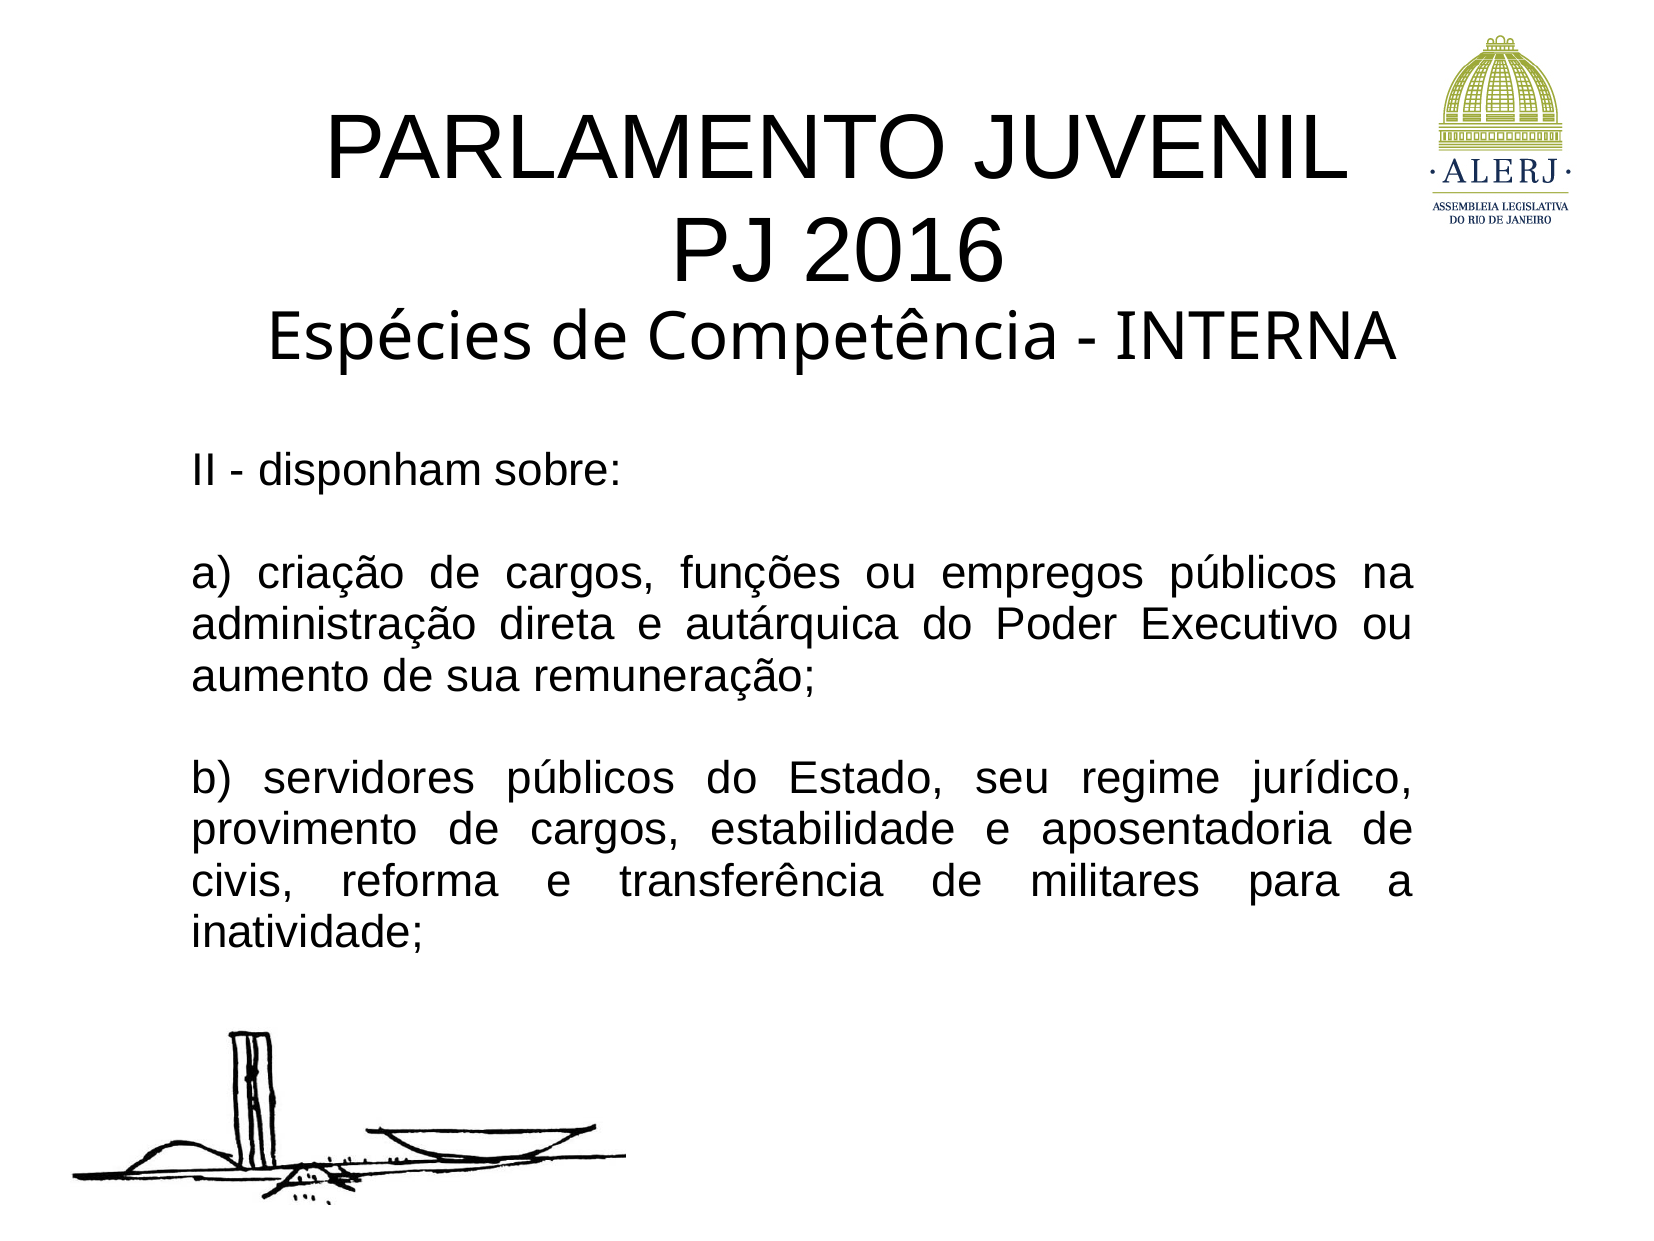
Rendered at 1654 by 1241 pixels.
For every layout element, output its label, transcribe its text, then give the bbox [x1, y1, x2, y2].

text_box II - disponham sobre: a) criação de cargos, funções ou empregos públicos na administração direta e autárquica do Poder Executivo ou aumento de sua remuneração; b) servidores públicos do Estado, seu regime jurídico, provimento de cargos, estabilidade e aposentadoria de civis, reforma e transferência de militares para a inatividade; [177, 437, 1430, 979]
title PARLAMENTO JUVENIL PJ 2016 [70, 94, 1607, 302]
picture [1358, 23, 1642, 235]
picture [70, 1027, 626, 1205]
text_box Espécies de Competência - INTERNA [94, 277, 1571, 390]
